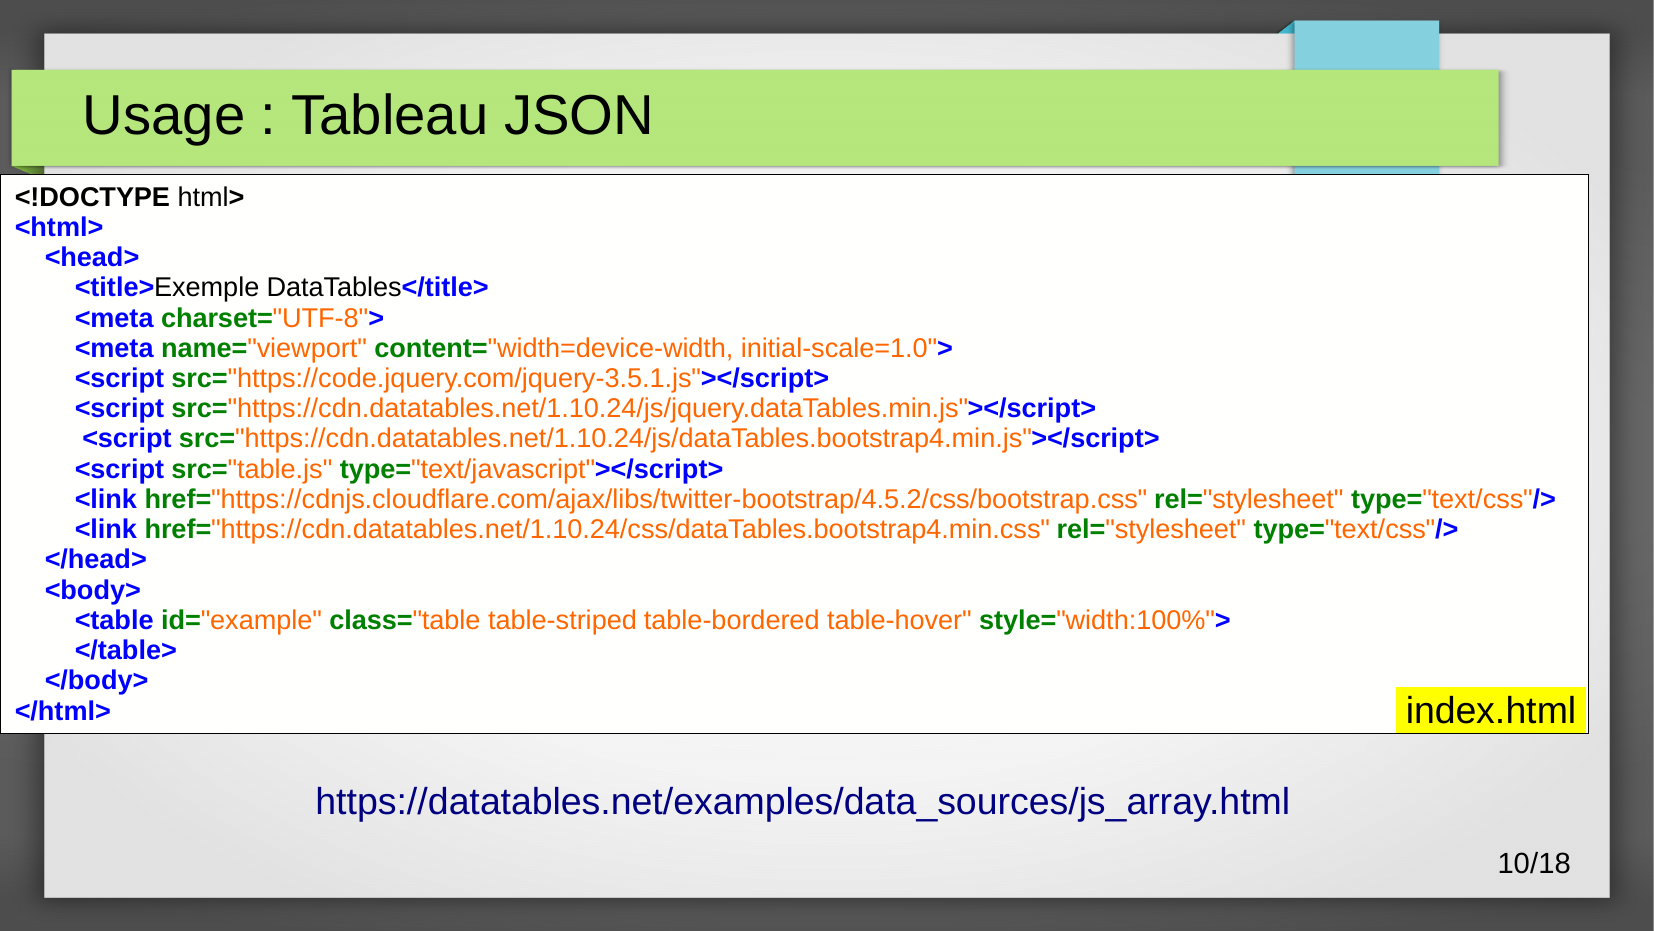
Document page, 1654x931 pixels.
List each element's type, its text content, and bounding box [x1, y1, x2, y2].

text_box index.html [1396, 687, 1586, 733]
picture [0, 0, 1654, 931]
text_box <!DOCTYPE html> <html> <head> <title>Exemple DataTables</title> <meta charset="UTF-8"> <meta name="viewport" content="width=device-width, initial-scale=1.0"> <script src="https://code.jquery.com/jquery-3.5.1.js"></script> <script src="https://cdn.datatables.net/1.10.24/js/jquery.dataTables.min.js"></script> <script src="https://cdn.datatables.net/1.10.24/js/dataTables.bootstrap4.min.js"></script> <script src="table.js" type="text/javascript"></script> <link href="https://cdnjs.cloudflare.com/ajax/libs/twitter-bootstrap/4.5.2/css/bootstrap.css" rel="stylesheet" type="text/css"/> <link href="https://cdn.datatables.net/1.10.24/css/dataTables.bootstrap4.min.css" rel="stylesheet" type="text/css"/> </head> <body> <table id="example" class="table table-striped table-bordered table-hover" style="width:100%"> </table> </body> </html> [0, 174, 1589, 734]
title Usage : Tableau JSON [82, 70, 1264, 160]
text_box https://datatables.net/examples/data_sources/js_array.html [300, 773, 1306, 831]
